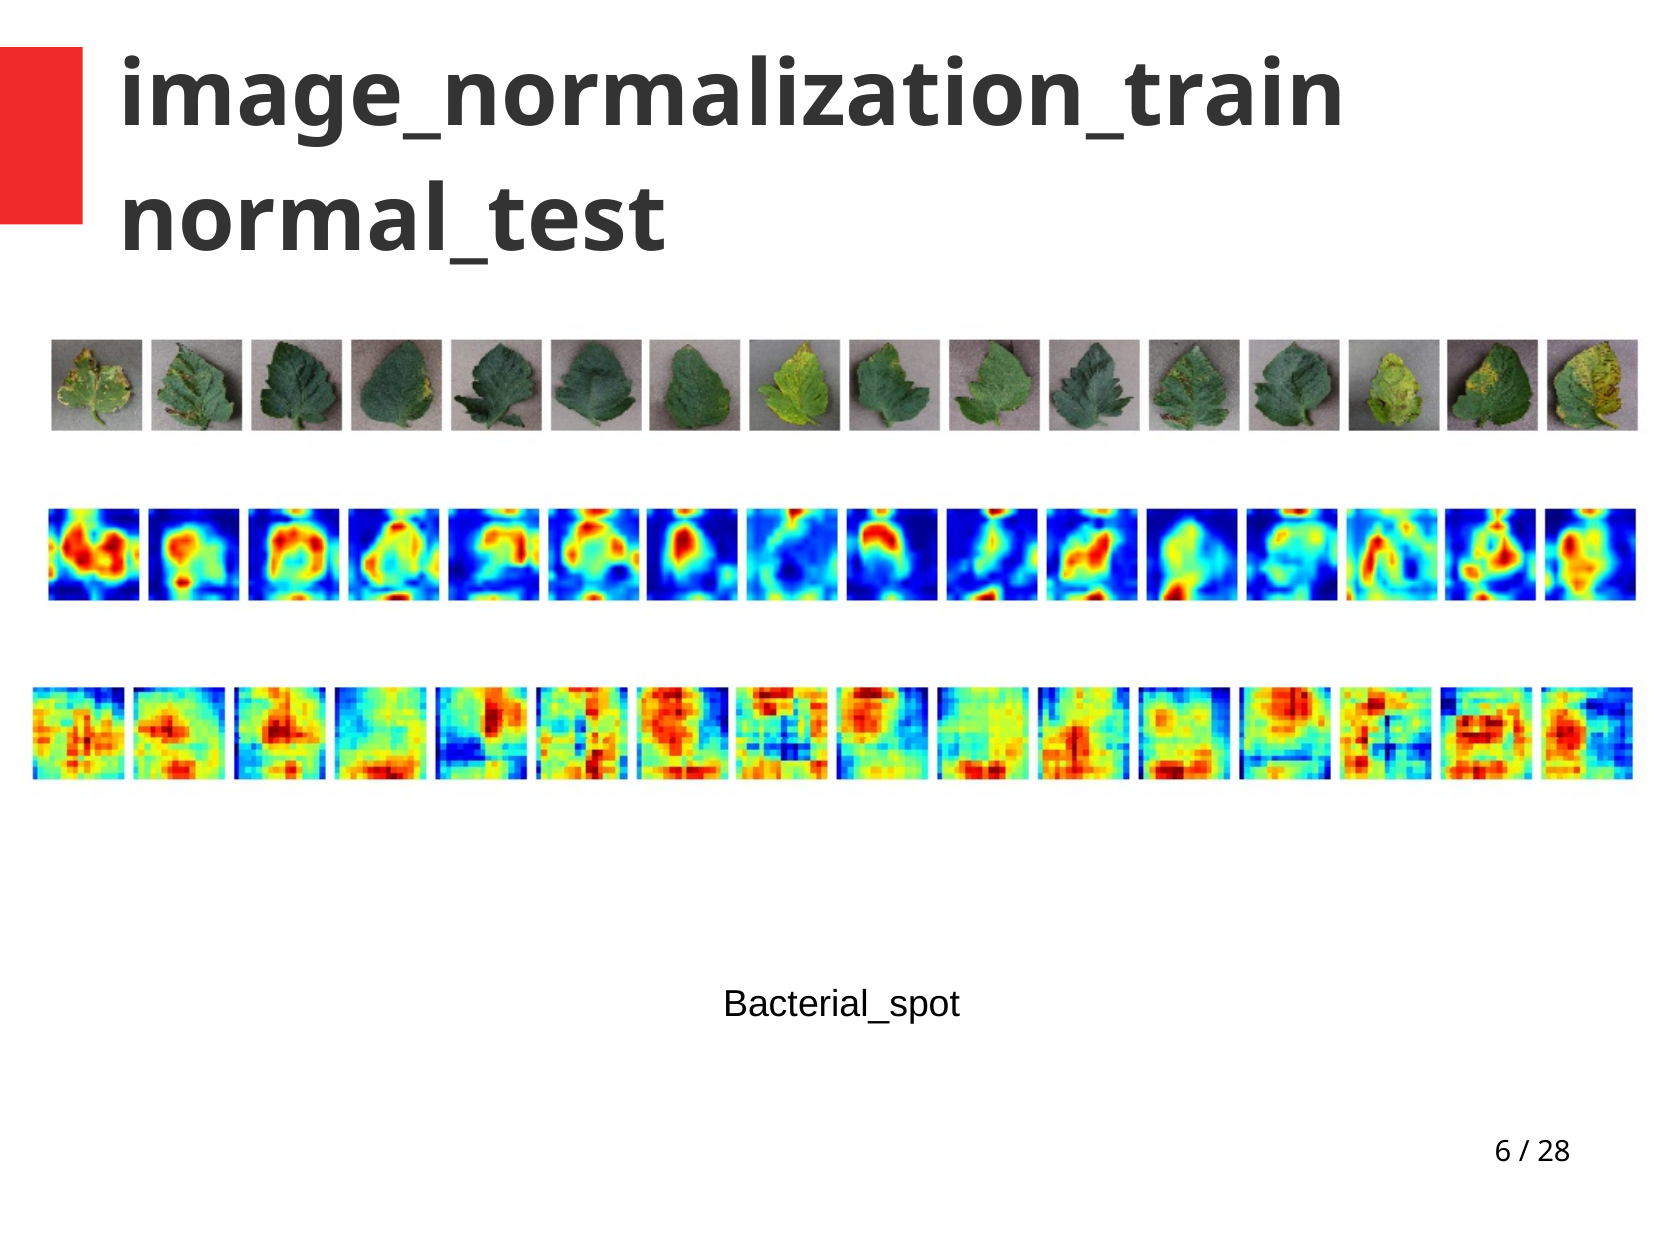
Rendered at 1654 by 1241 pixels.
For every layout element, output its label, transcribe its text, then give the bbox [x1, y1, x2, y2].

picture [0, 672, 1650, 817]
title image_normalization_train normal_test [118, 45, 1571, 260]
picture [1, 323, 1654, 469]
picture [0, 492, 1653, 638]
text_box Bacterial_spot [708, 975, 976, 1032]
